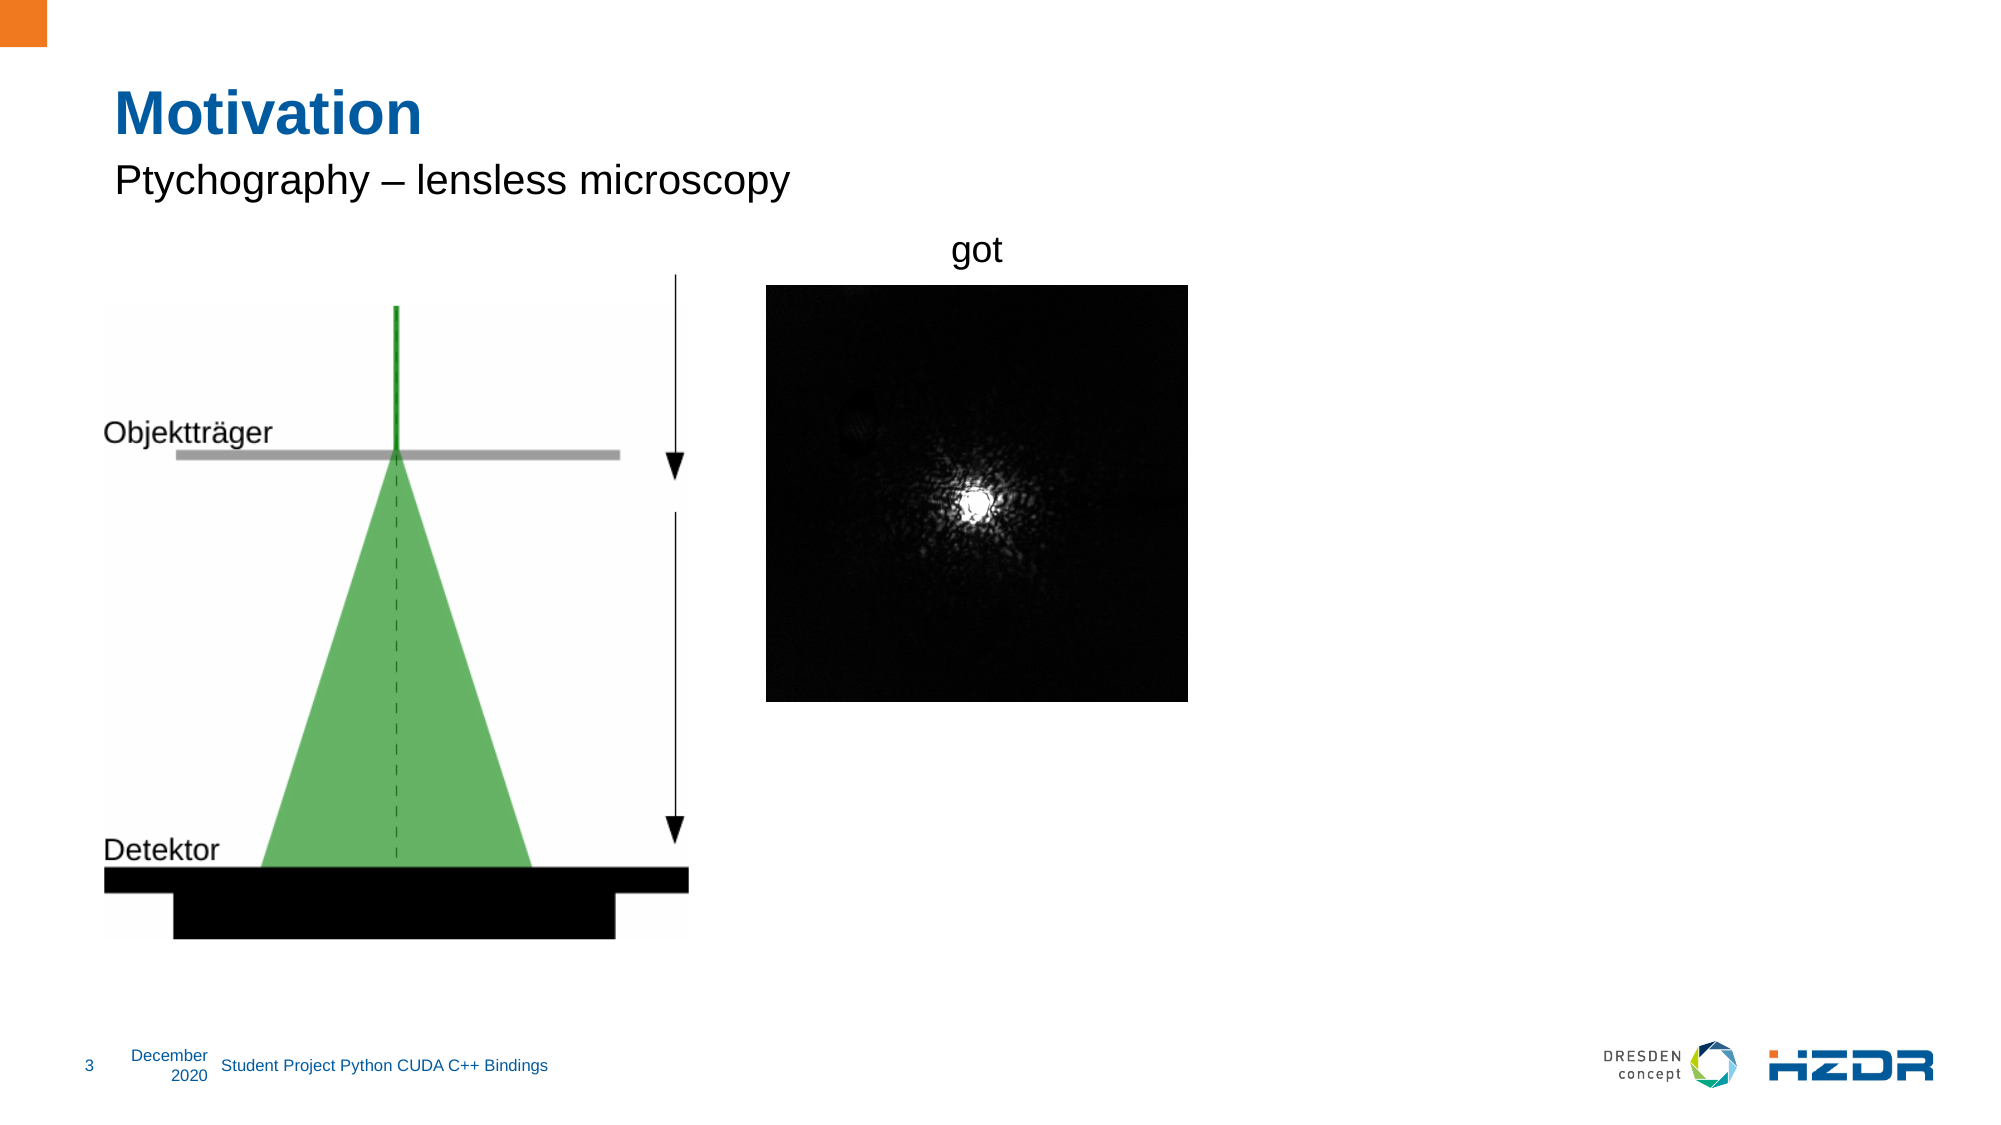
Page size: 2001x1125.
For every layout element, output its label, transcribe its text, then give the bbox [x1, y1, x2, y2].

picture [1768, 1049, 1934, 1081]
picture [78, 208, 709, 967]
title Motivation [114, 80, 1934, 148]
footer Student Project Python CUDA C++ Bindings [221, 1034, 965, 1095]
subtitle Ptychography – lensless microscopy [114, 152, 1934, 208]
slide_number December 2020 [107, 1034, 208, 1095]
list got [921, 225, 1033, 289]
slide_number <number> [6, 1034, 95, 1095]
picture [764, 284, 1190, 702]
picture [1603, 1040, 1738, 1089]
